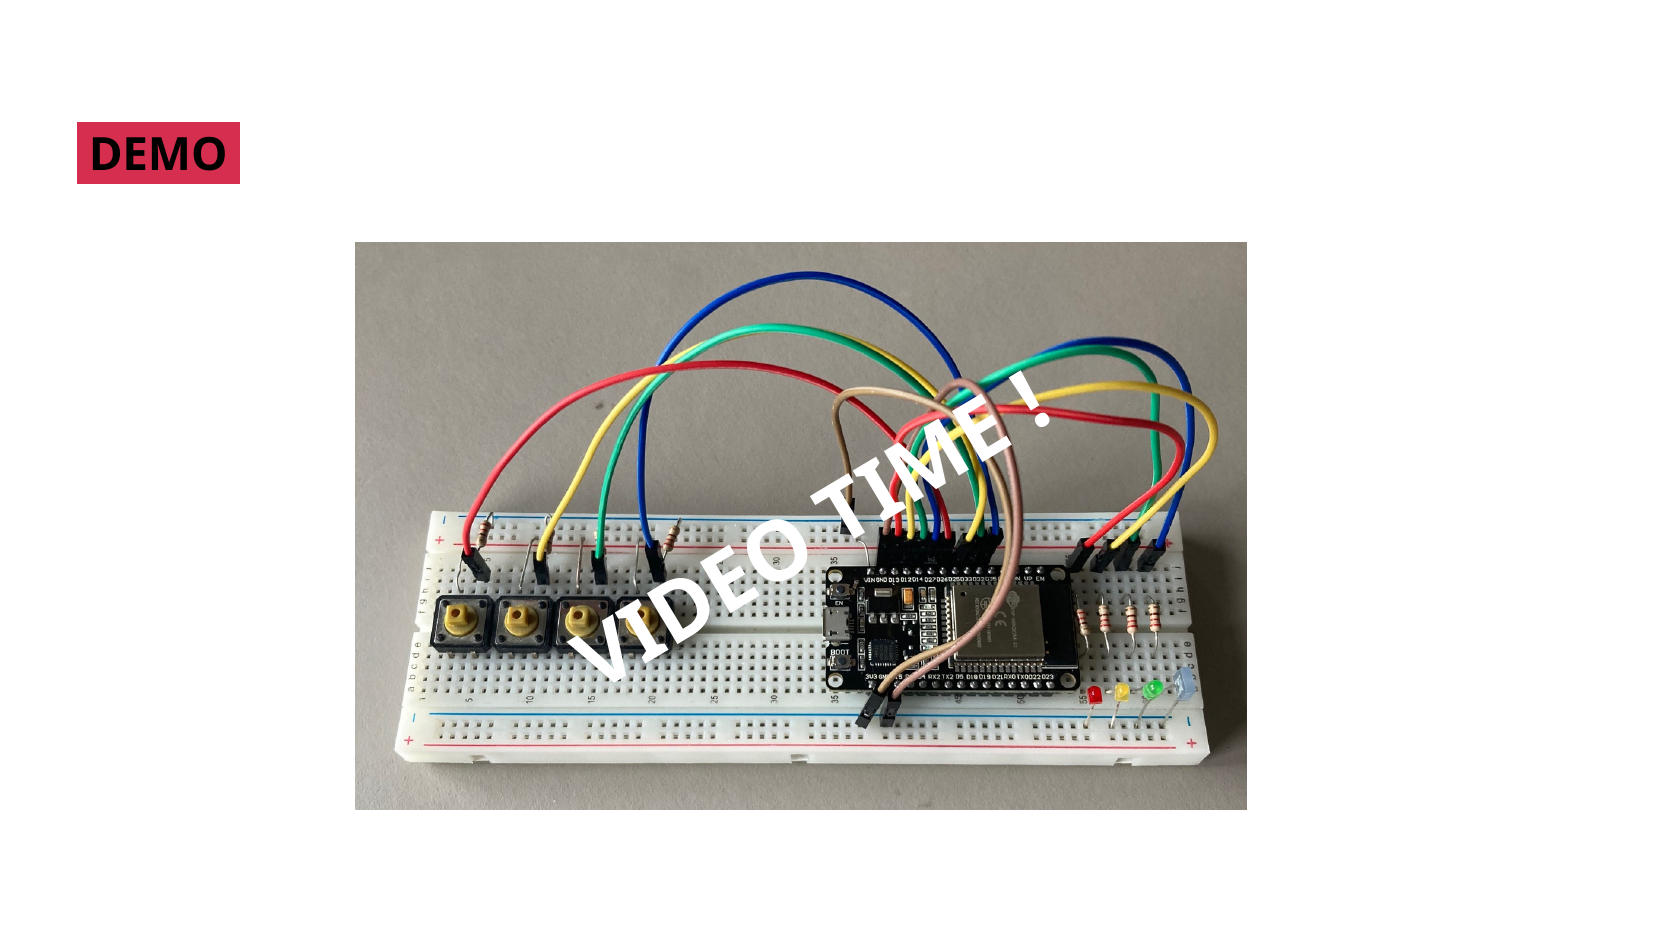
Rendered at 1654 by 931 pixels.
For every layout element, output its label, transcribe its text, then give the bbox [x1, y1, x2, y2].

picture [355, 242, 1247, 810]
title VIDEO TIME ! [427, 263, 1203, 787]
title DEMO [76, 99, 1565, 207]
